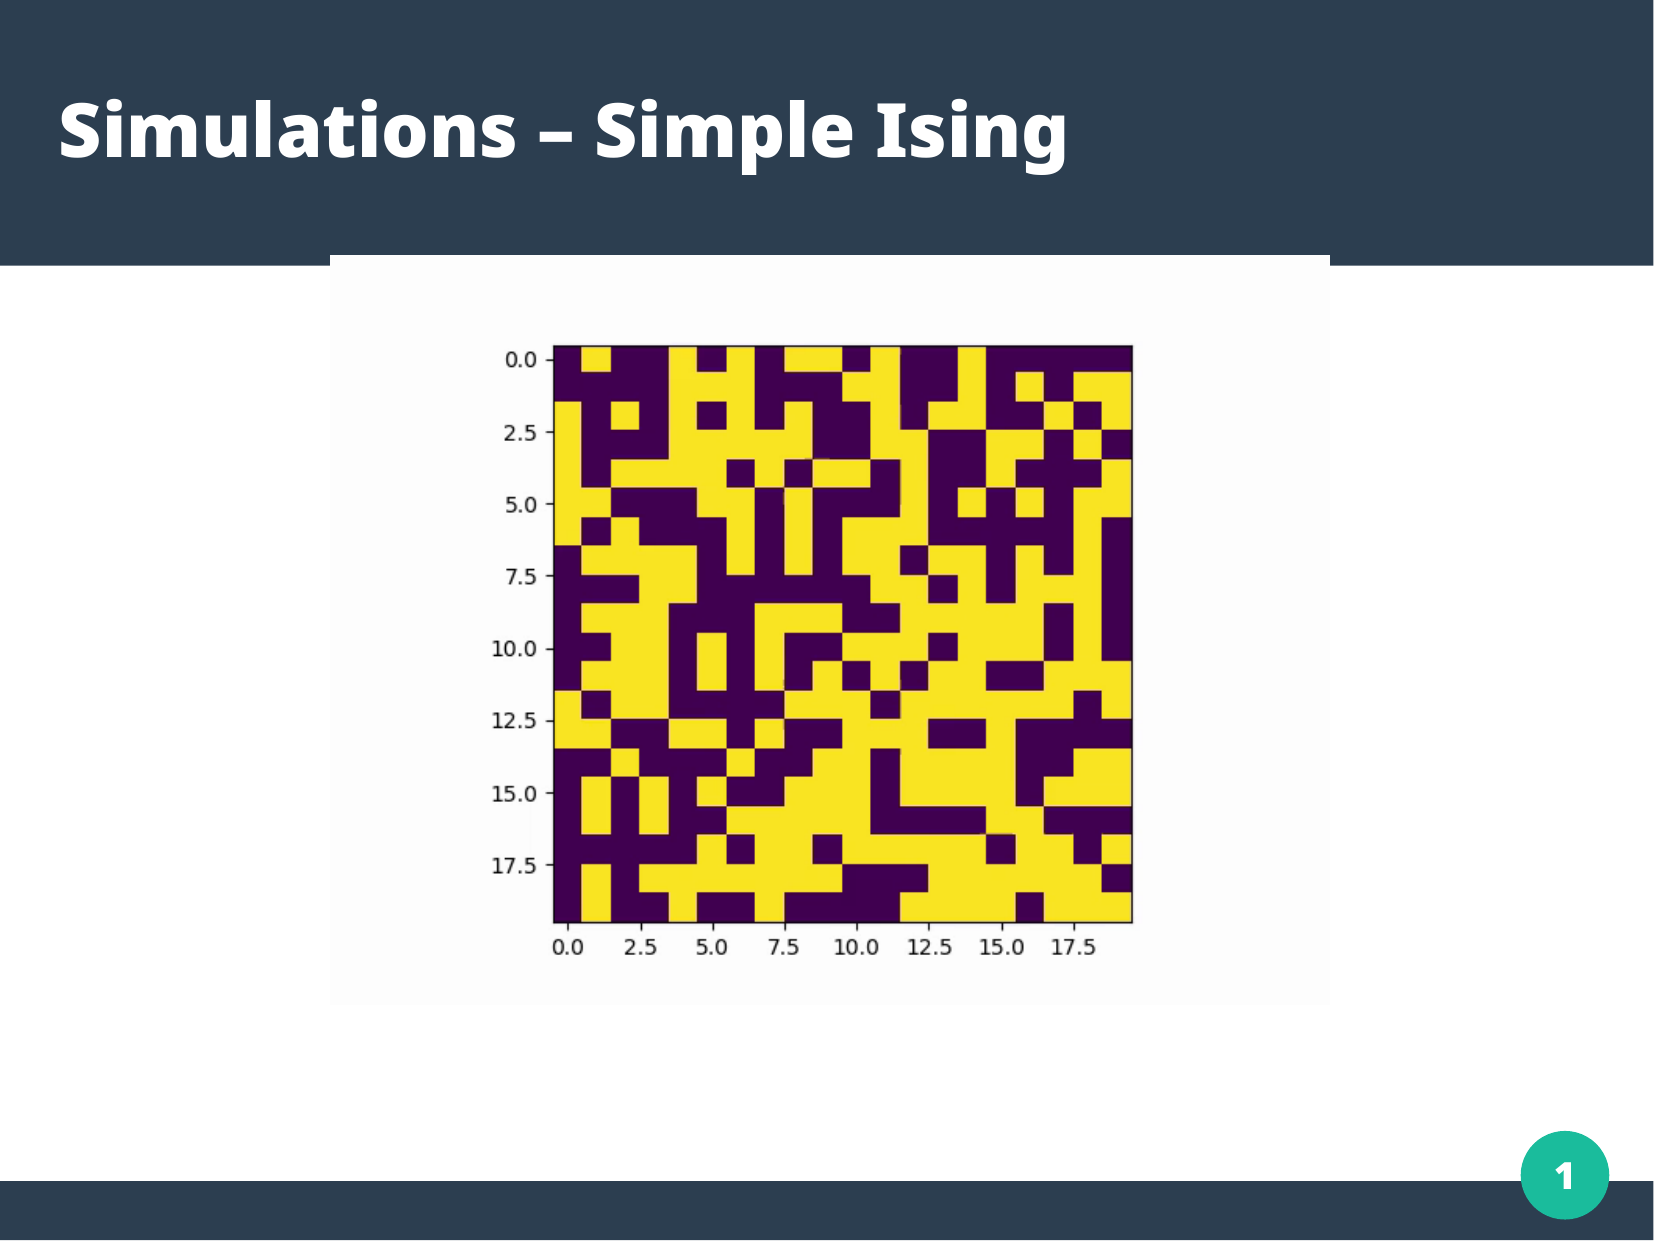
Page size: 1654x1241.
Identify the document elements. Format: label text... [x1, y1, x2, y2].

title Simulations – Simple Ising [59, 49, 1595, 207]
text_box [330, 255, 1330, 1005]
